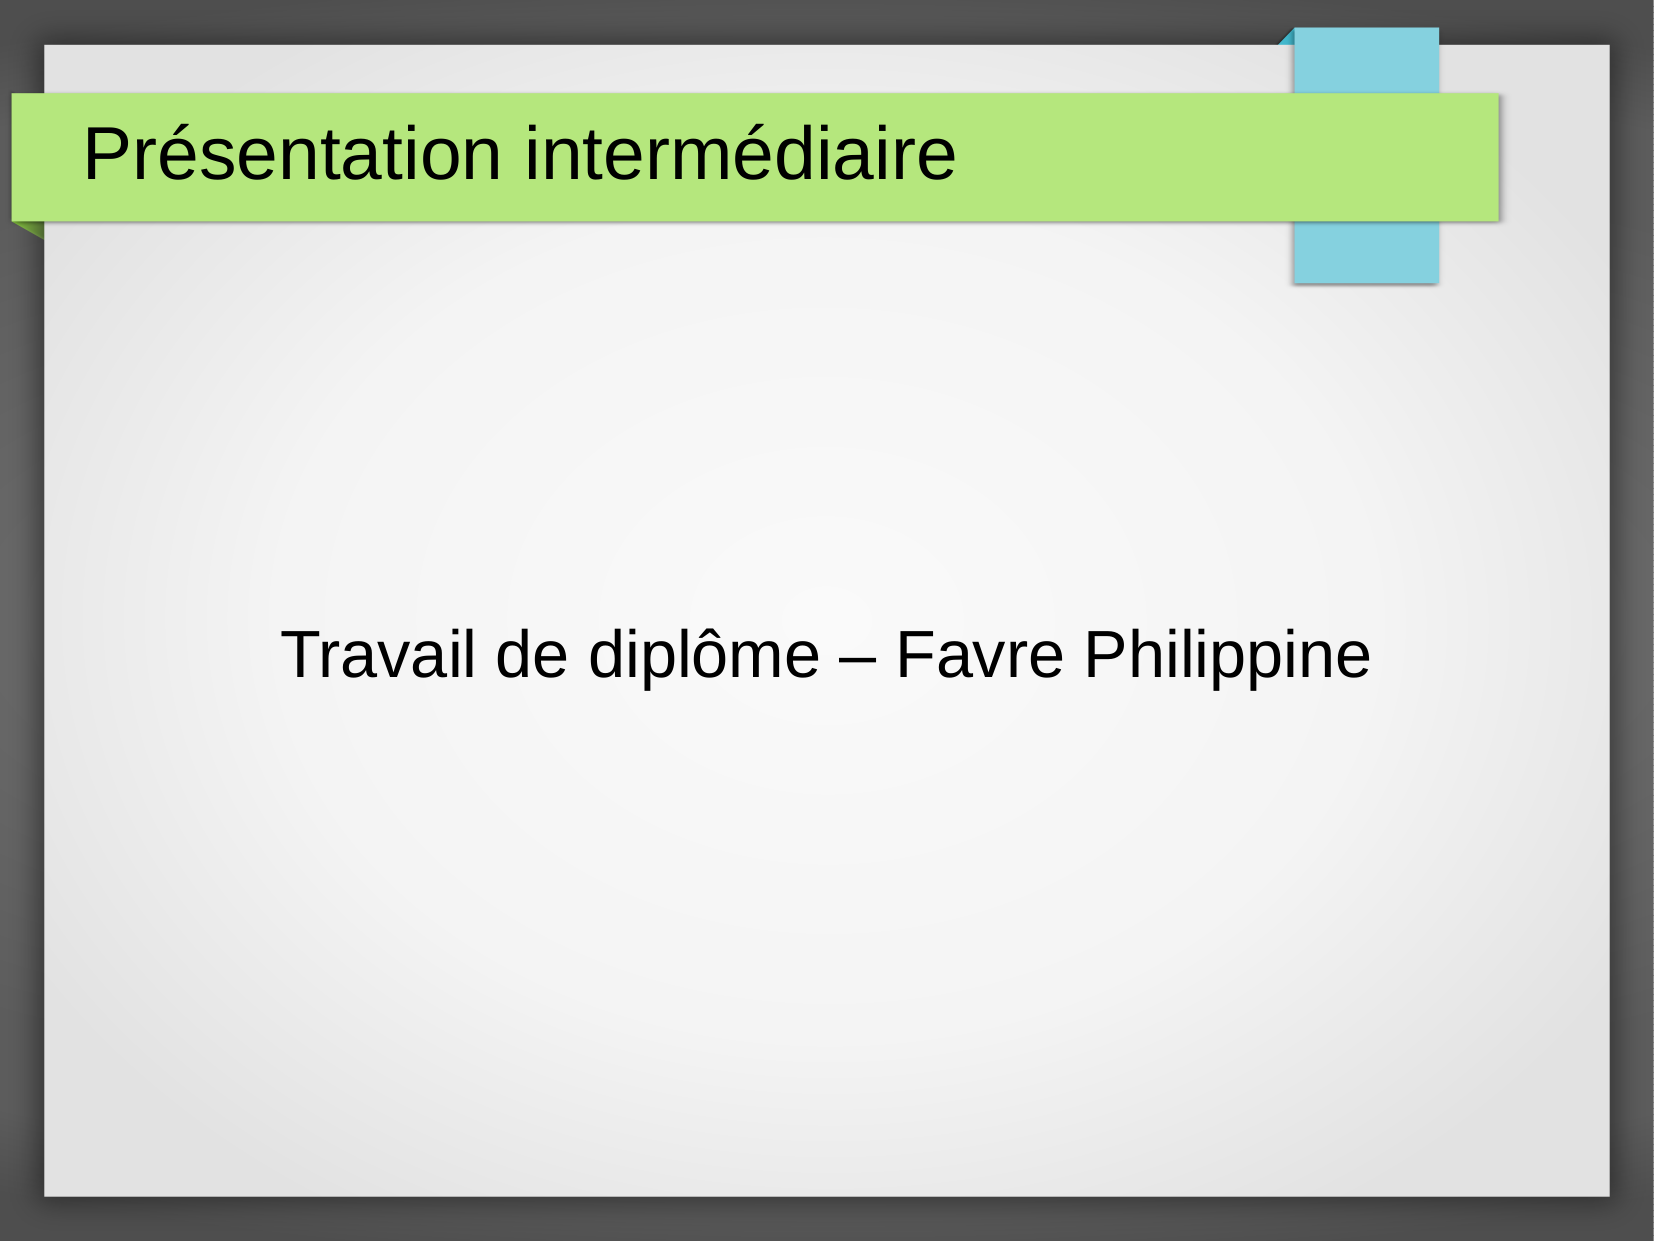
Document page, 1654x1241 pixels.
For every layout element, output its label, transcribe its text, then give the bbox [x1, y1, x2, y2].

picture [0, 0, 1654, 1241]
title Présentation intermédiaire [82, 94, 1264, 213]
subtitle Travail de diplôme – Favre Philippine [82, 295, 1571, 1015]
